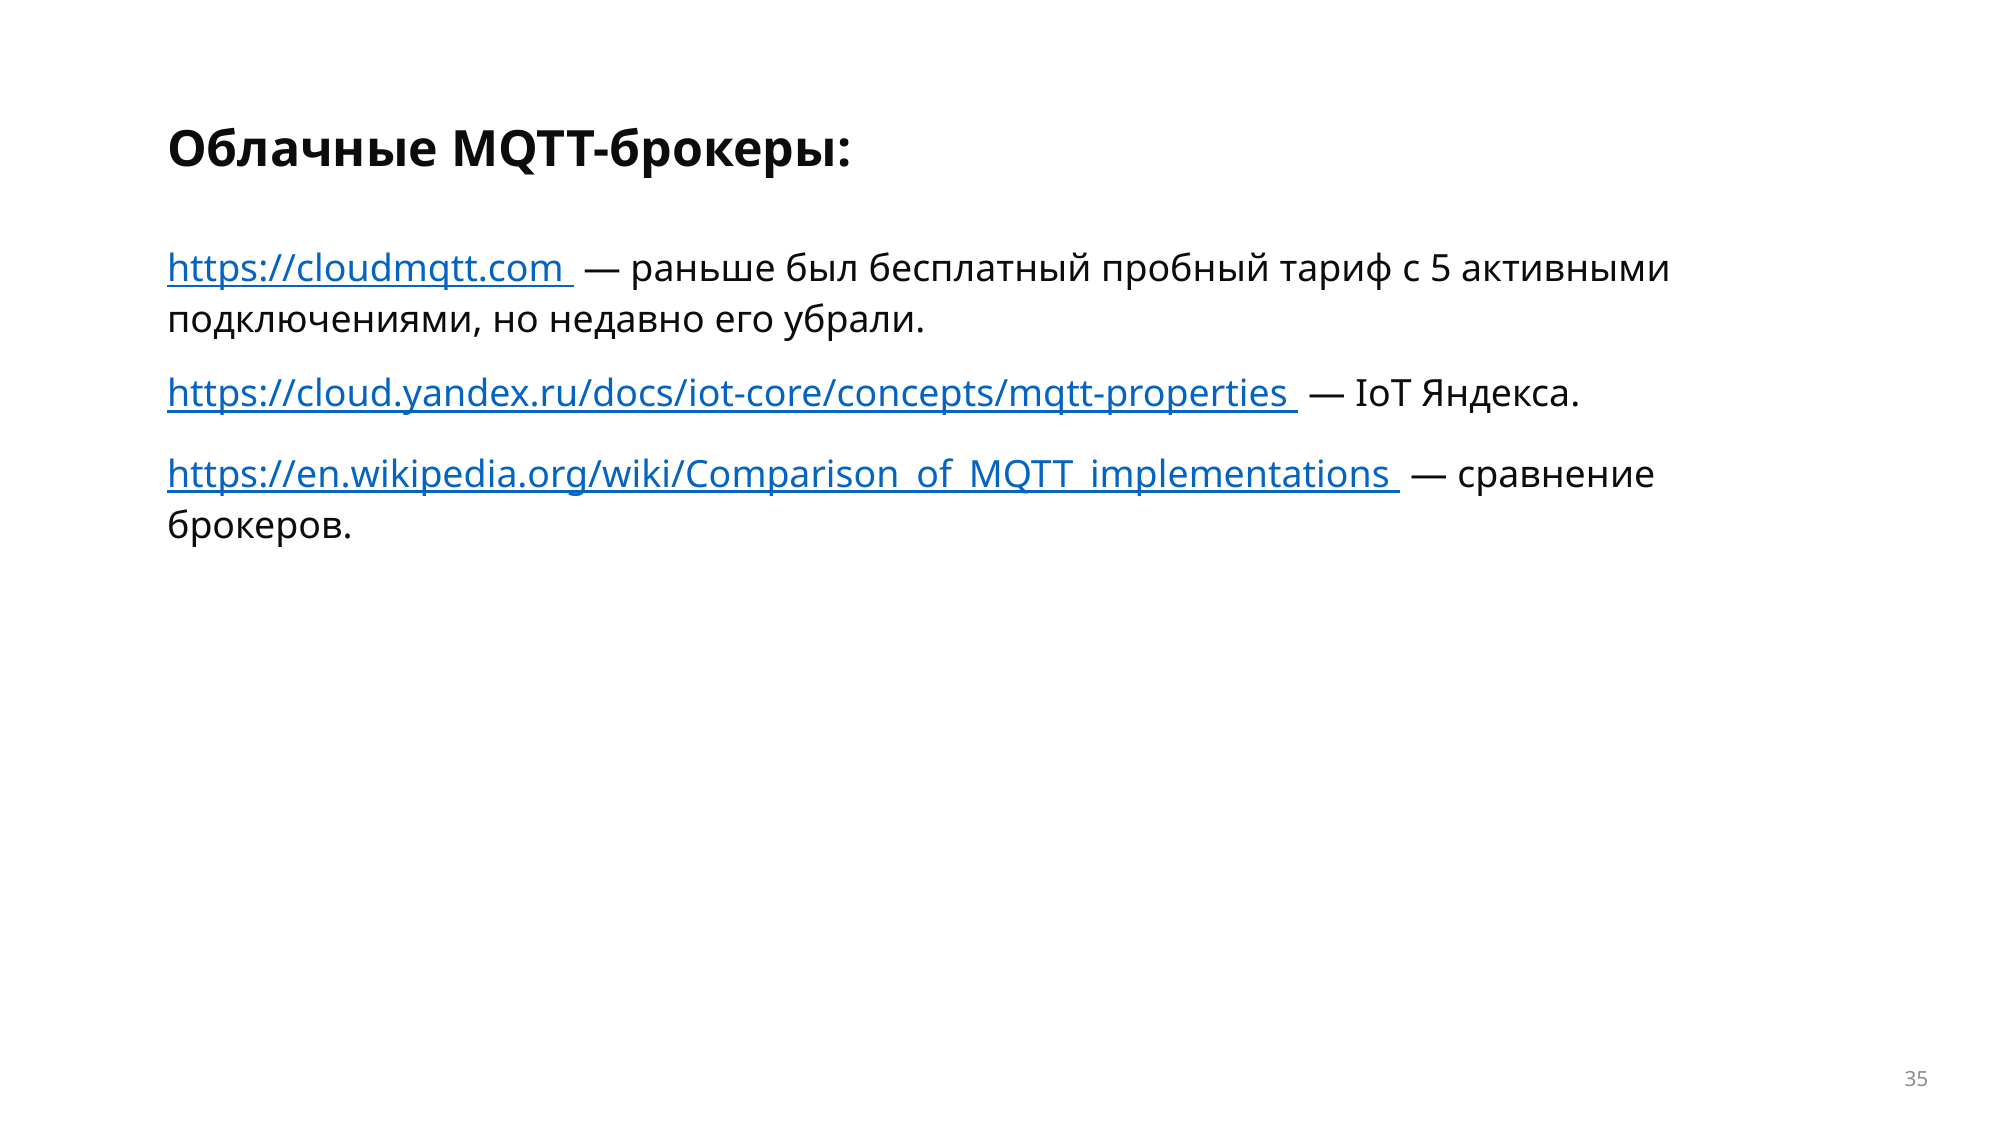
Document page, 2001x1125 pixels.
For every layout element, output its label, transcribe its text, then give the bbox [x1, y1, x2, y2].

slide_number <номер> [1832, 1034, 2000, 1125]
text_box https://cloudmqtt.com — раньше был бесплатный пробный тариф с 5 активными подключениями, но недавно его убрали. https://cloud.yandex.ru/docs/iot-core/concepts/mqtt-properties — IoT Яндекса. https://en.wikipedia.org/wiki/Comparison_of_MQTT_implementations — сравнение брокеров. [152, 236, 1850, 563]
text_box Облачные MQTT-брокеры: [152, 108, 1850, 199]
